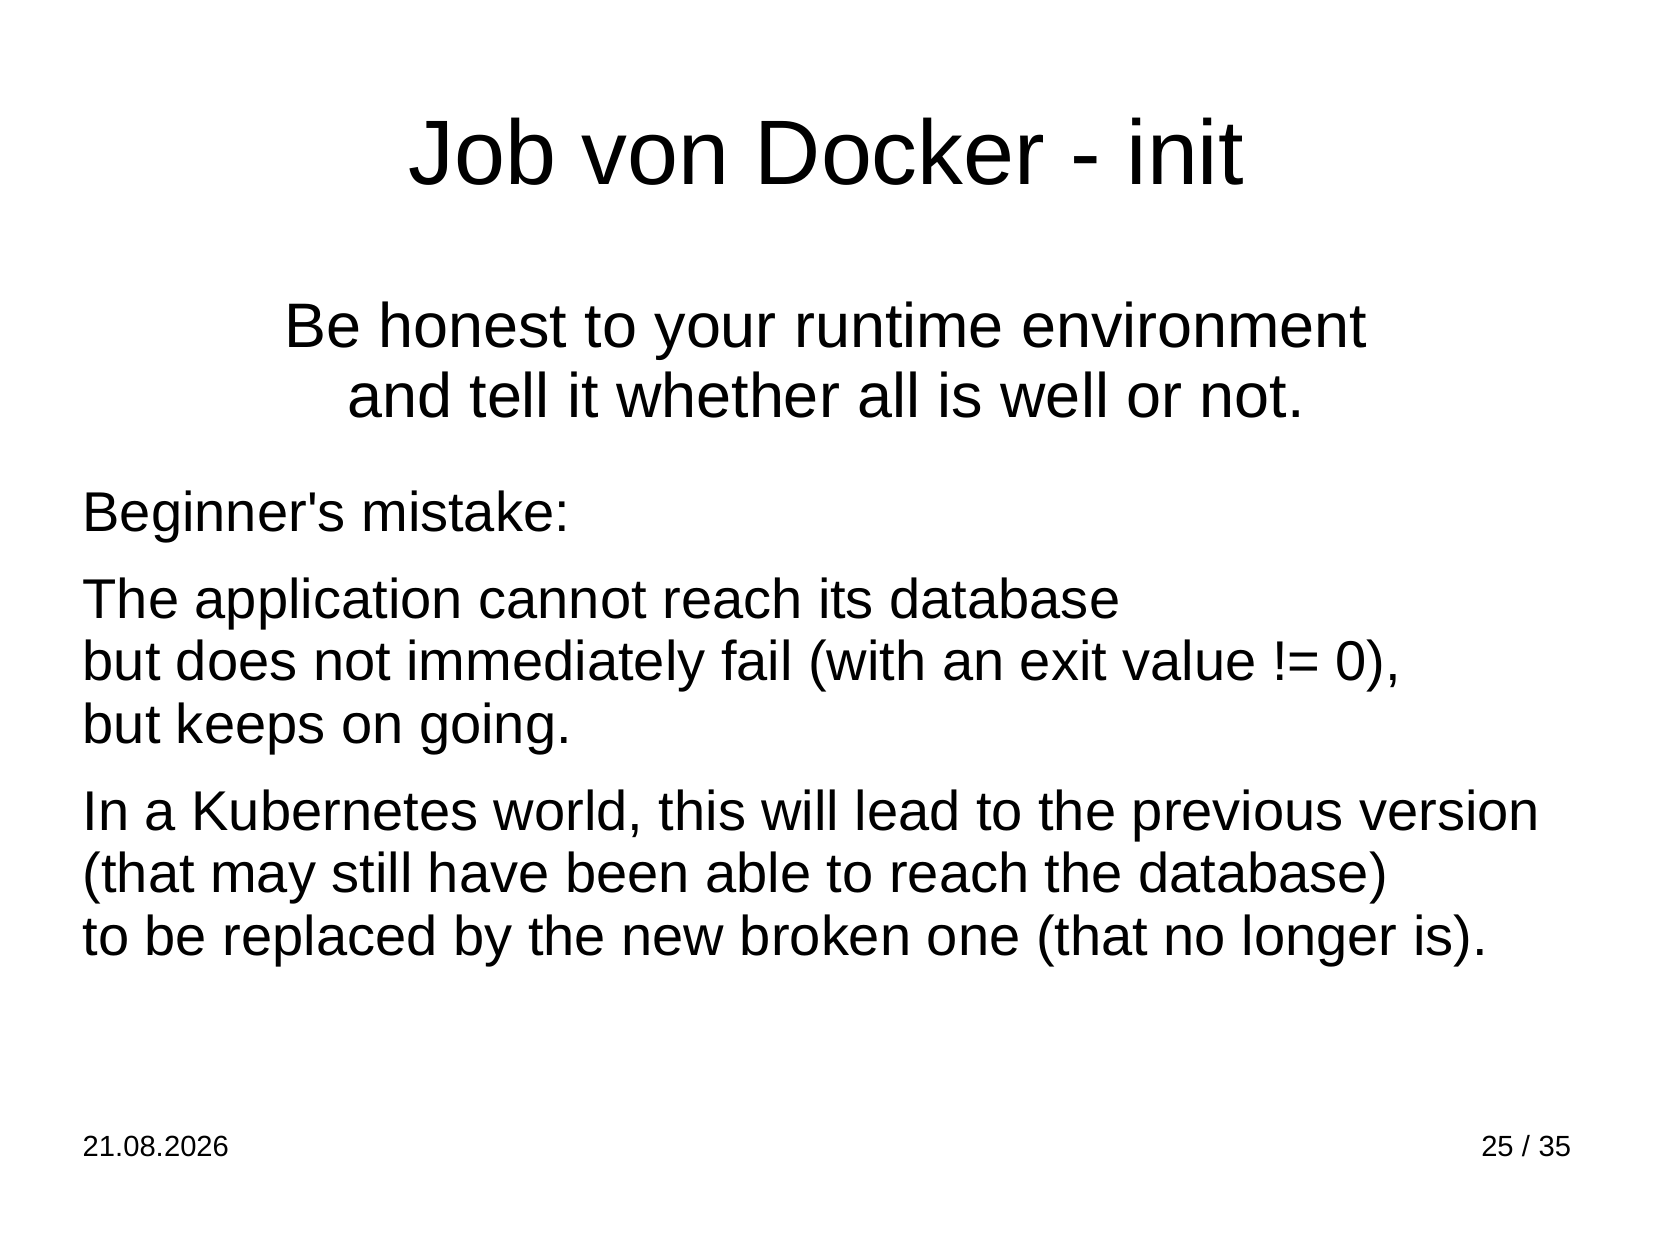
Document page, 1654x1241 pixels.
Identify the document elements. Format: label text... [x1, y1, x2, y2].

list Be honest to your runtime environment and tell it whether all is well or not. Beginner's mistake: The application cannot reach its database but does not immediately fail (with an exit value != 0), but keeps on going. In a Kubernetes world, this will lead to the previous version (that may still have been able to reach the database) to be replaced by the new broken one (that no longer is). [82, 290, 1571, 1016]
title Job von Docker - init [82, 49, 1571, 257]
